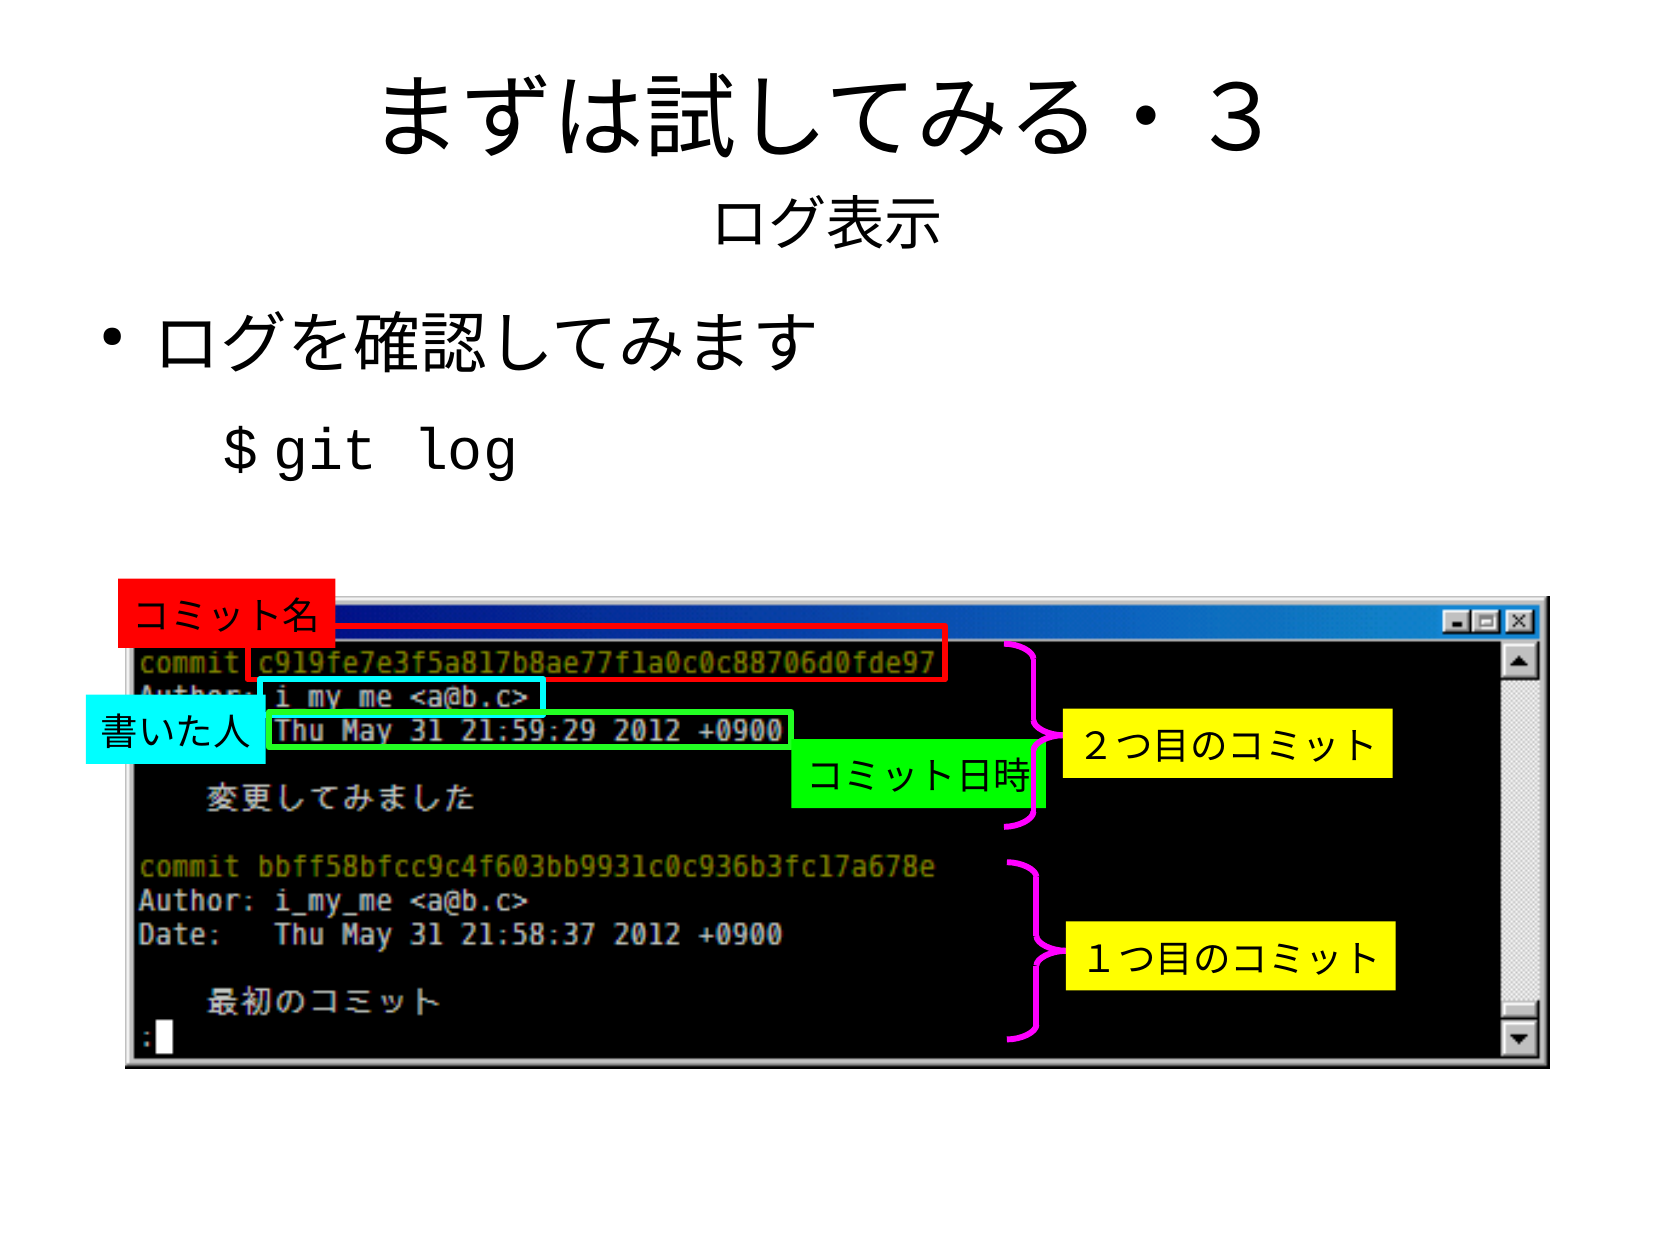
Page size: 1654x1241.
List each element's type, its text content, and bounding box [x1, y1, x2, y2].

picture [125, 648, 257, 694]
text_box ２つ目のコミット [1062, 708, 1336, 761]
text_box コミット日時 [791, 739, 1003, 792]
picture [272, 715, 788, 744]
list ログを確認してみます $ git log [82, 290, 1538, 1010]
text_box 書いた人 [85, 694, 261, 748]
text_box １つ目のコミット [1065, 921, 1339, 974]
title まずは試してみる・３ ログ表示 [82, 49, 1571, 257]
text_box コミット名 [118, 578, 293, 632]
picture [263, 682, 540, 709]
picture [251, 629, 942, 677]
picture [125, 596, 1550, 1069]
